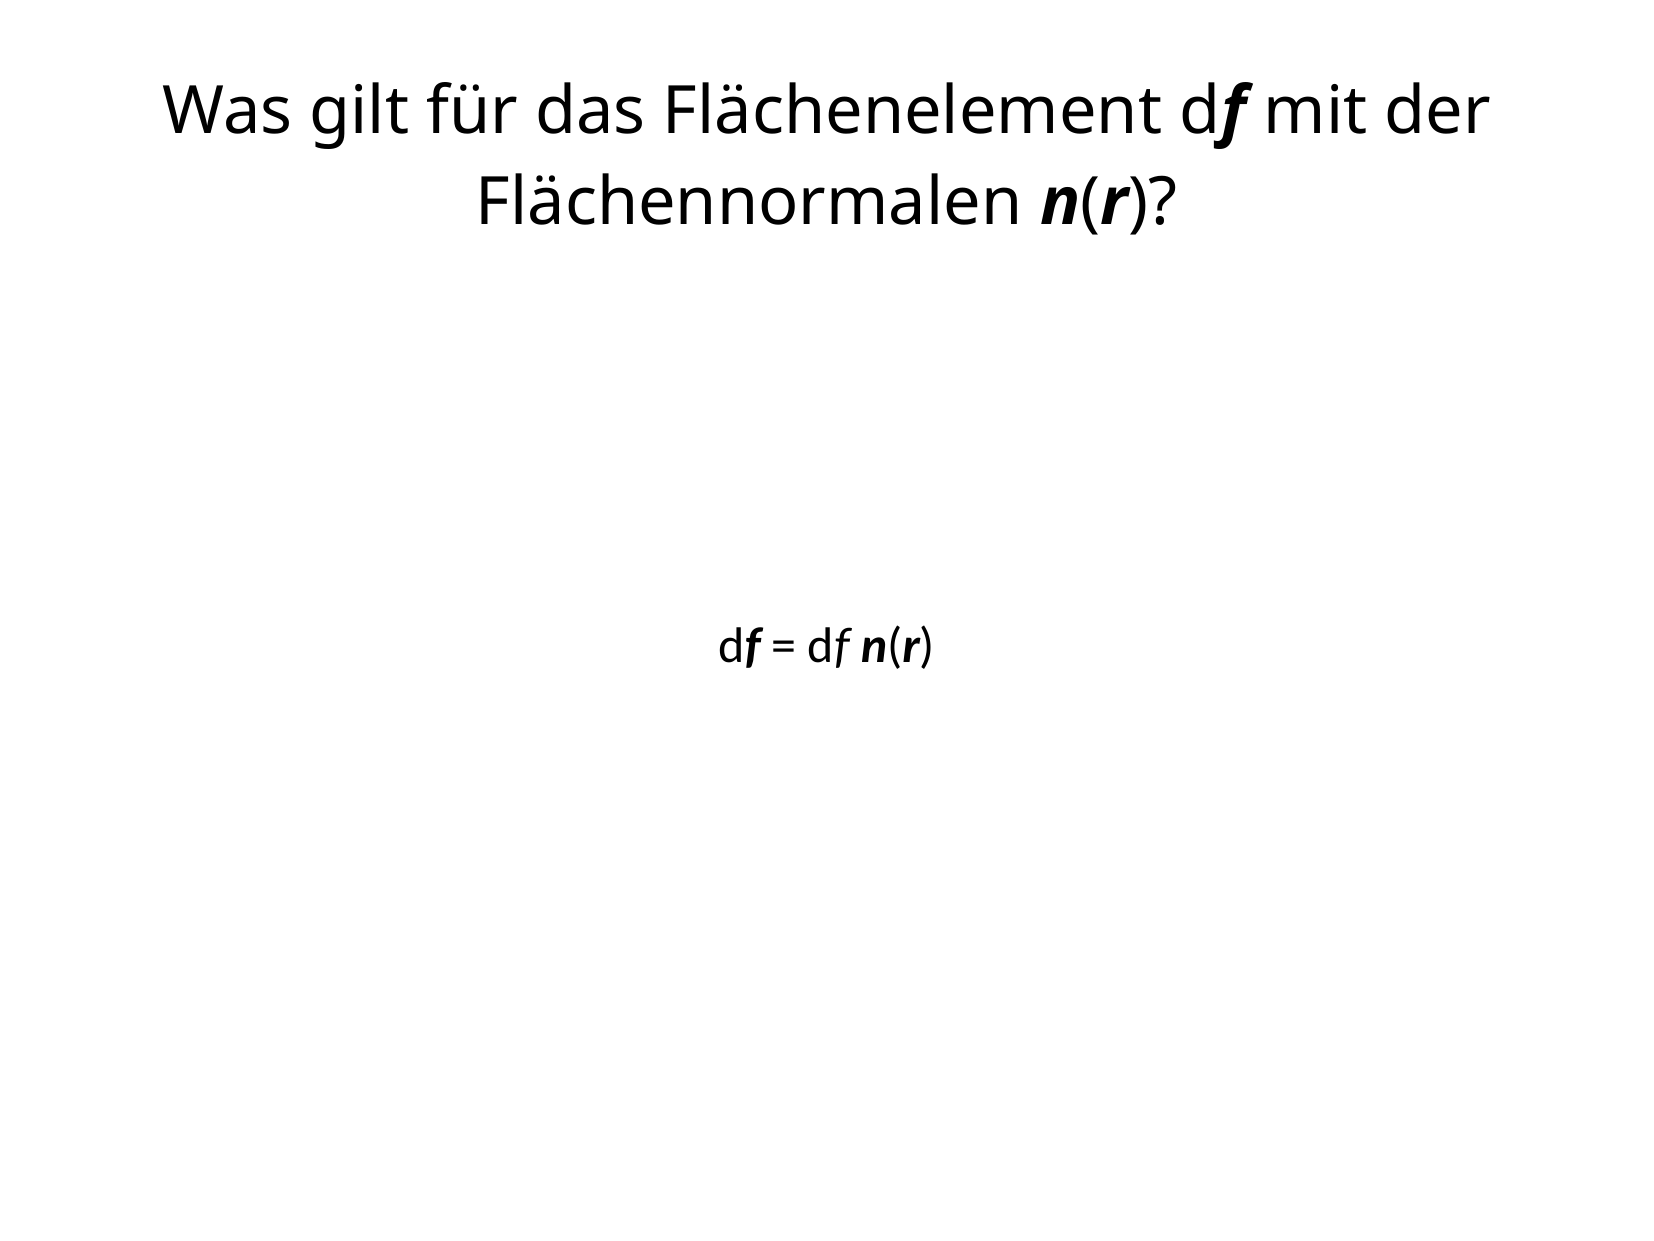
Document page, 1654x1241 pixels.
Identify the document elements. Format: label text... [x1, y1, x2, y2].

title Was gilt für das Flächenelement df mit der Flächennormalen n(r)? [82, 49, 1571, 257]
subtitle df = df n(r) [82, 290, 1571, 1010]
